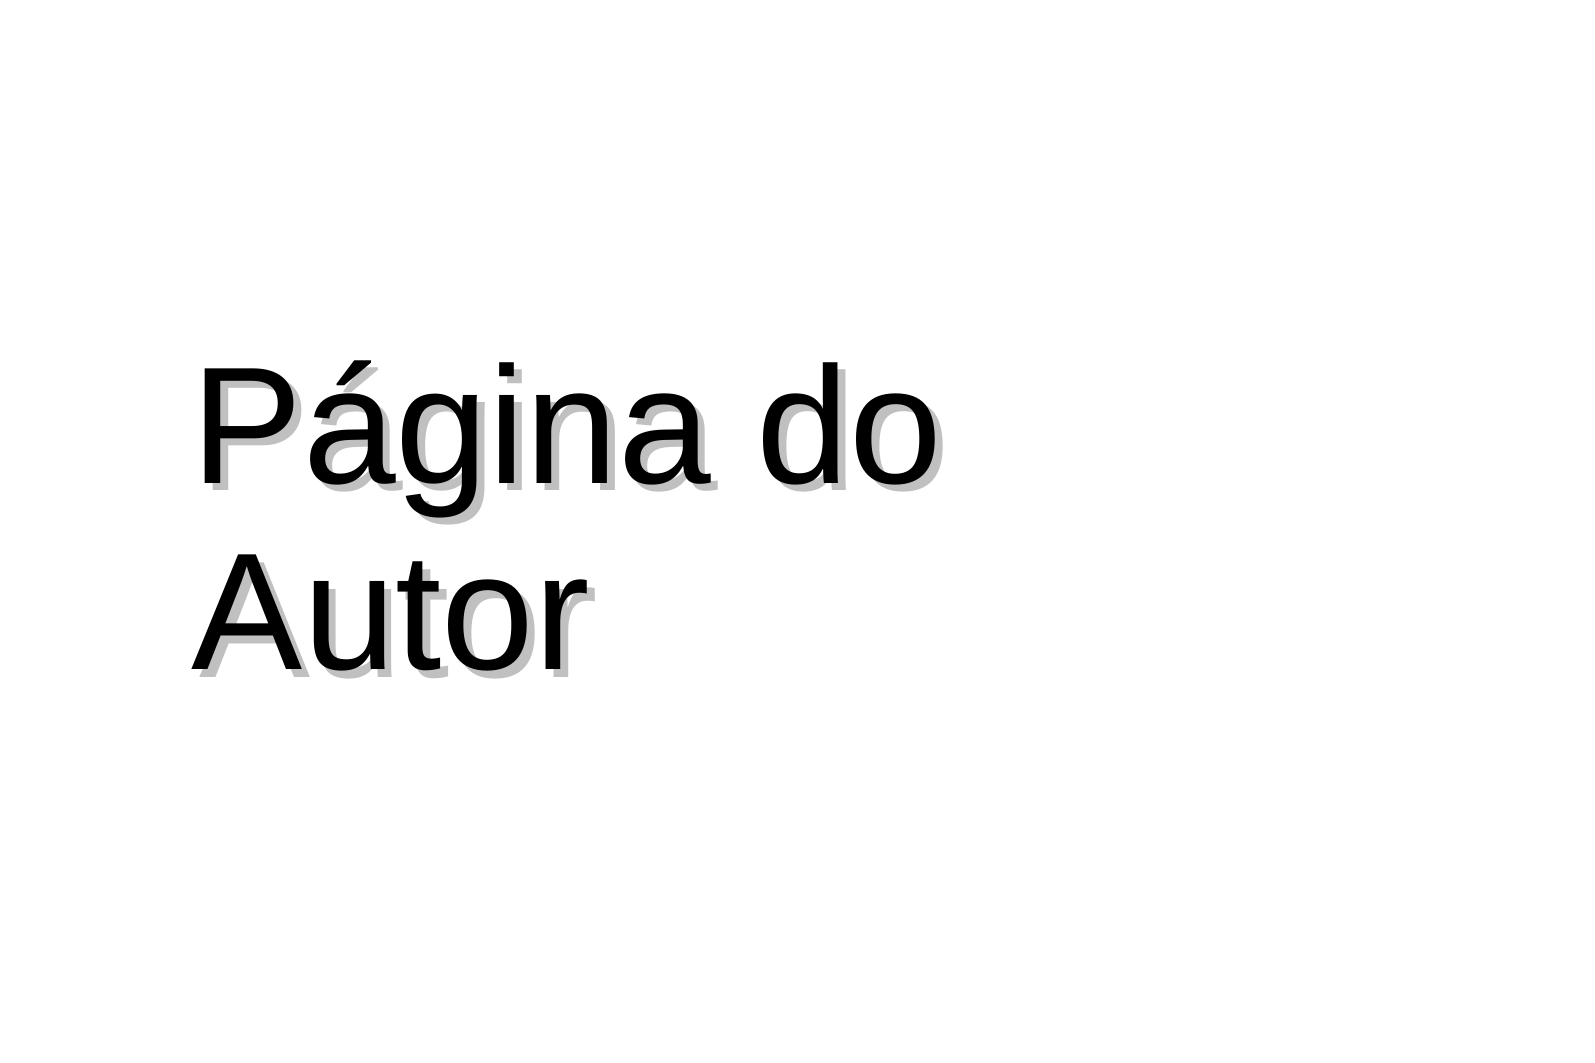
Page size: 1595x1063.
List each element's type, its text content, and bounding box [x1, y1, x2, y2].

text_box Página do Autor [177, 324, 1034, 713]
